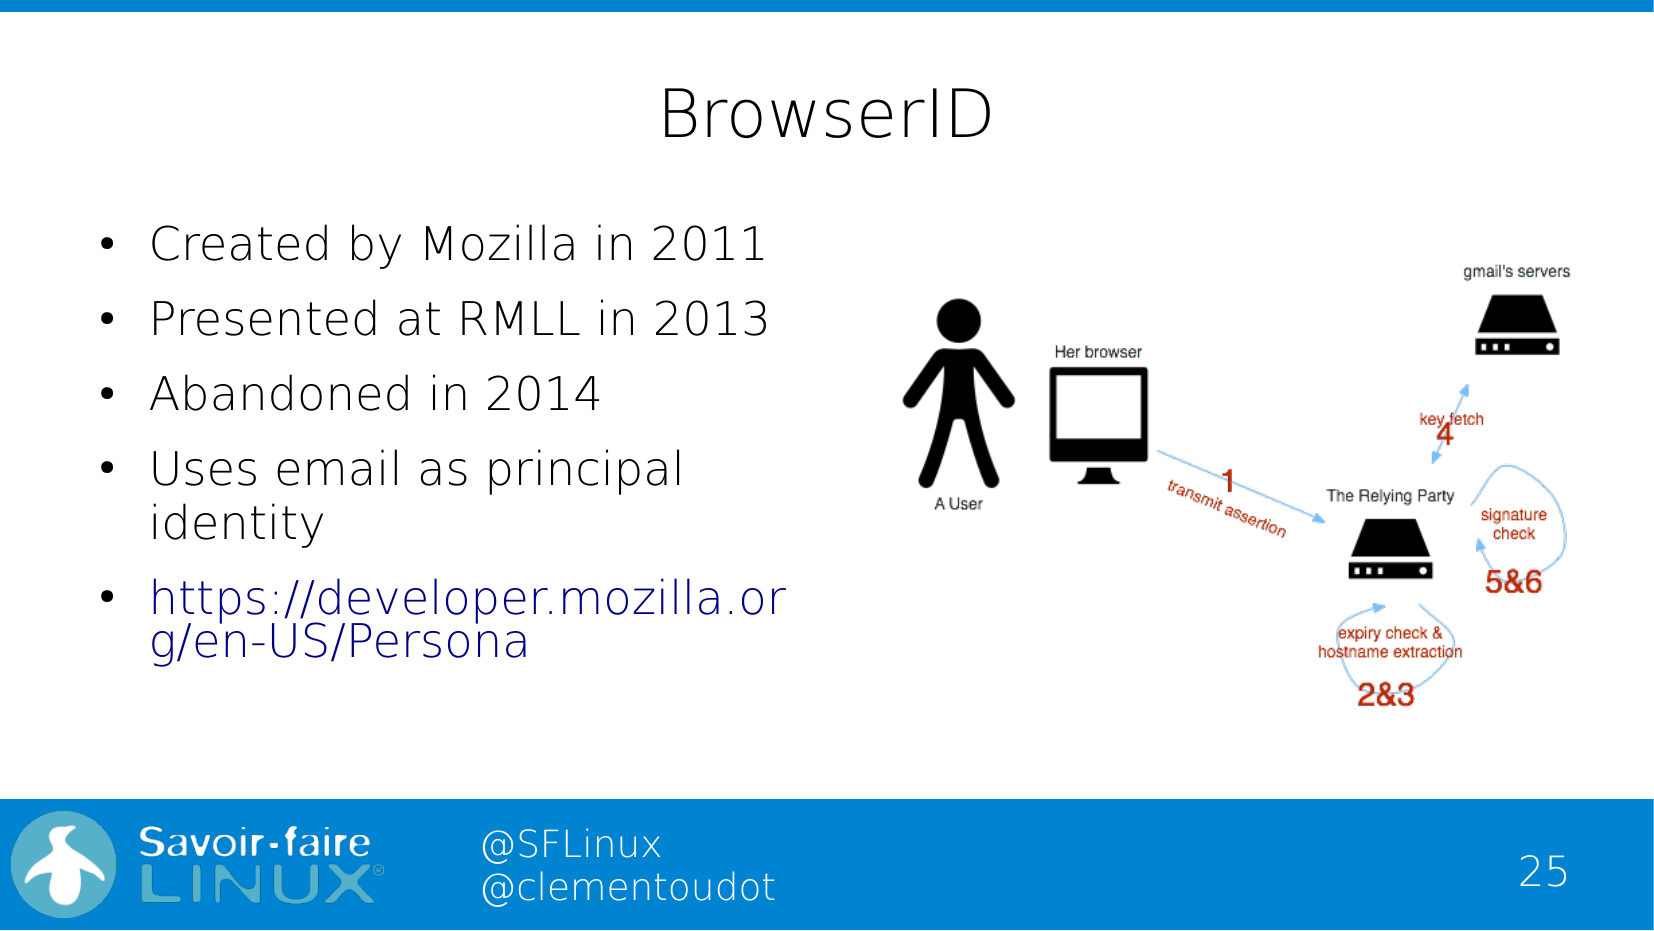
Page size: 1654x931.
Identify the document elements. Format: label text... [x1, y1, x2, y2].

list Created by Mozilla in 2011 Presented at RMLL in 2013 Abandoned in 2014 Uses email as principal identity https://developer.mozilla.org/en-US/Persona [82, 217, 809, 758]
picture [11, 811, 384, 918]
picture [845, 261, 1572, 714]
title BrowserID [82, 37, 1571, 193]
